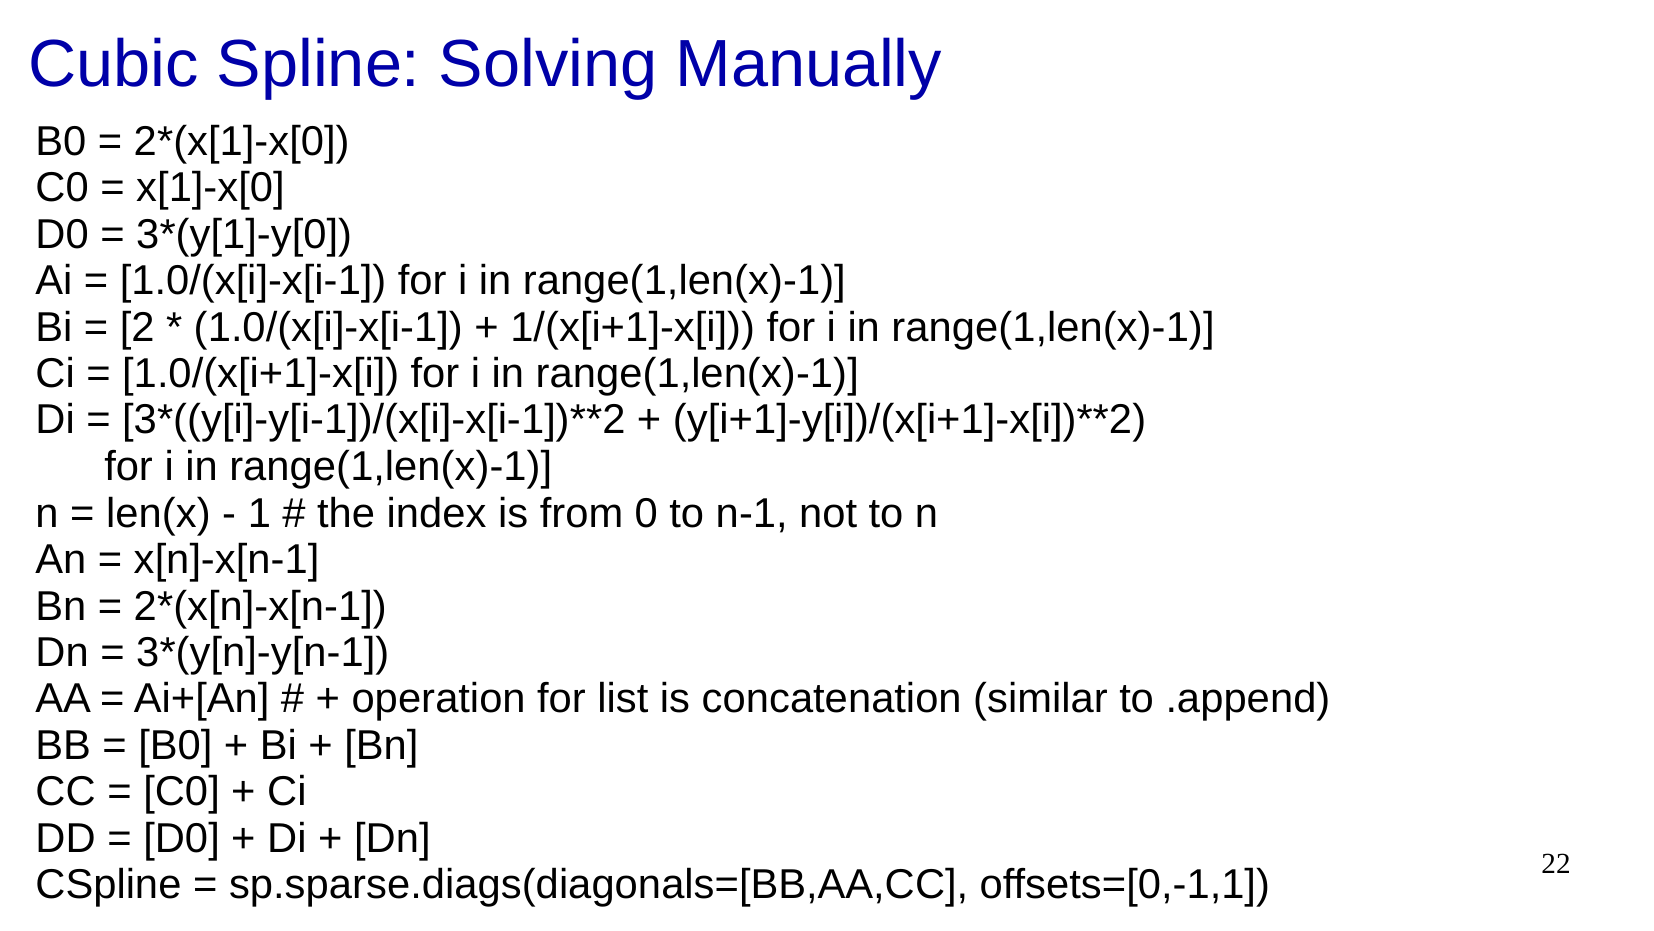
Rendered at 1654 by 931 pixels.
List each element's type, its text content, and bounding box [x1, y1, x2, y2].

title Cubic Spline: Solving Manually [28, 21, 1626, 106]
text_box B0 = 2*(x[1]-x[0]) C0 = x[1]-x[0] D0 = 3*(y[1]-y[0]) Ai = [1.0/(x[i]-x[i-1]) for i in range(1,len(x)-1)] Bi = [2 * (1.0/(x[i]-x[i-1]) + 1/(x[i+1]-x[i])) for i in range(1,len(x)-1)] Ci = [1.0/(x[i+1]-x[i]) for i in range(1,len(x)-1)] Di = [3*((y[i]-y[i-1])/(x[i]-x[i-1])**2 + (y[i+1]-y[i])/(x[i+1]-x[i])**2) for i in range(1,len(x)-1)] n = len(x) - 1 # the index is from 0 to n-1, not to n An = x[n]-x[n-1] Bn = 2*(x[n]-x[n-1]) Dn = 3*(y[n]-y[n-1]) AA = Ai+[An] # + operation for list is concatenation (similar to .append) BB = [B0] + Bi + [Bn] CC = [C0] + Ci DD = [D0] + Di + [Dn] CSpline = sp.sparse.diags(diagonals=[BB,AA,CC], offsets=[0,-1,1]) [20, 110, 1606, 916]
